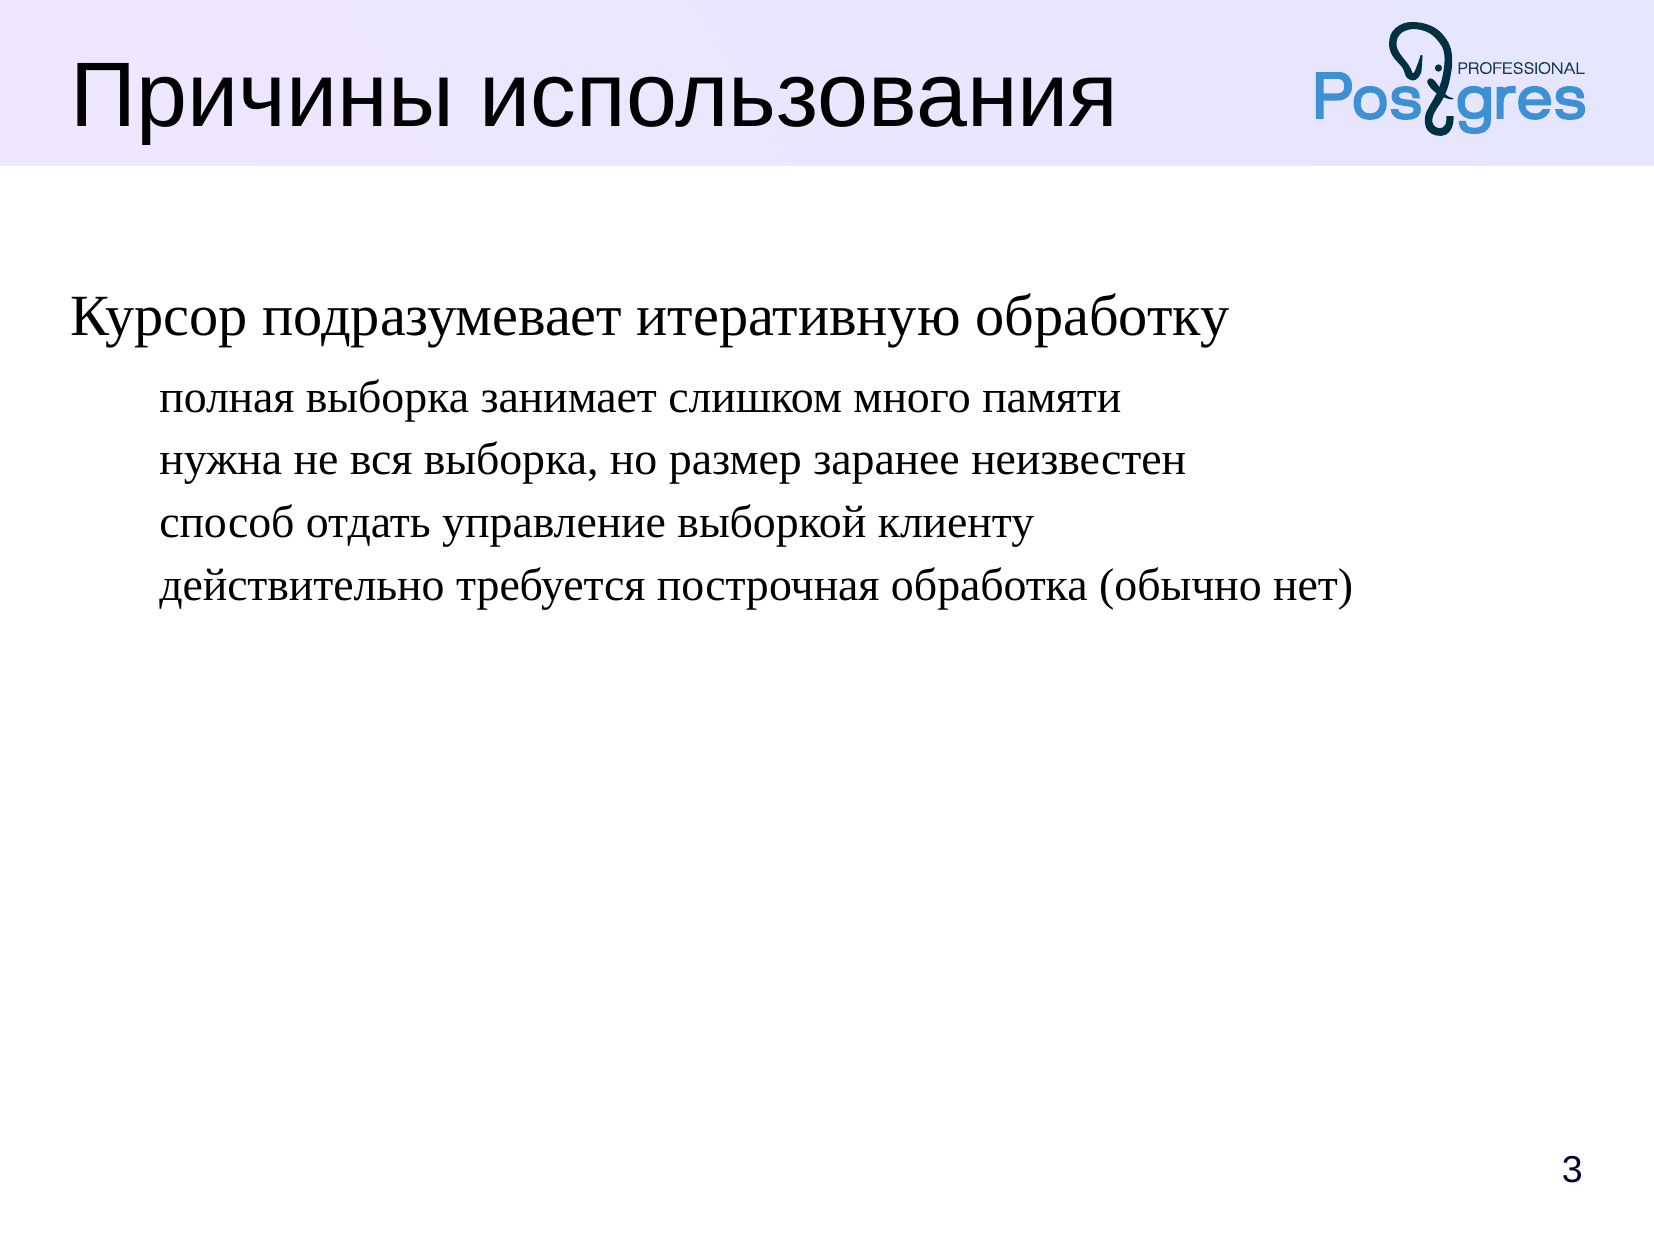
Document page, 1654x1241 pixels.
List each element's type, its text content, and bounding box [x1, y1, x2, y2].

list Курсор подразумевает итеративную обработку полная выборка занимает слишком много памяти нужна не вся выборка, но размер заранее неизвестен способ отдать управление выборкой клиенту действительно требуется построчная обработка (обычно нет) [70, 283, 1583, 1141]
title Причины использования [70, 43, 1241, 147]
